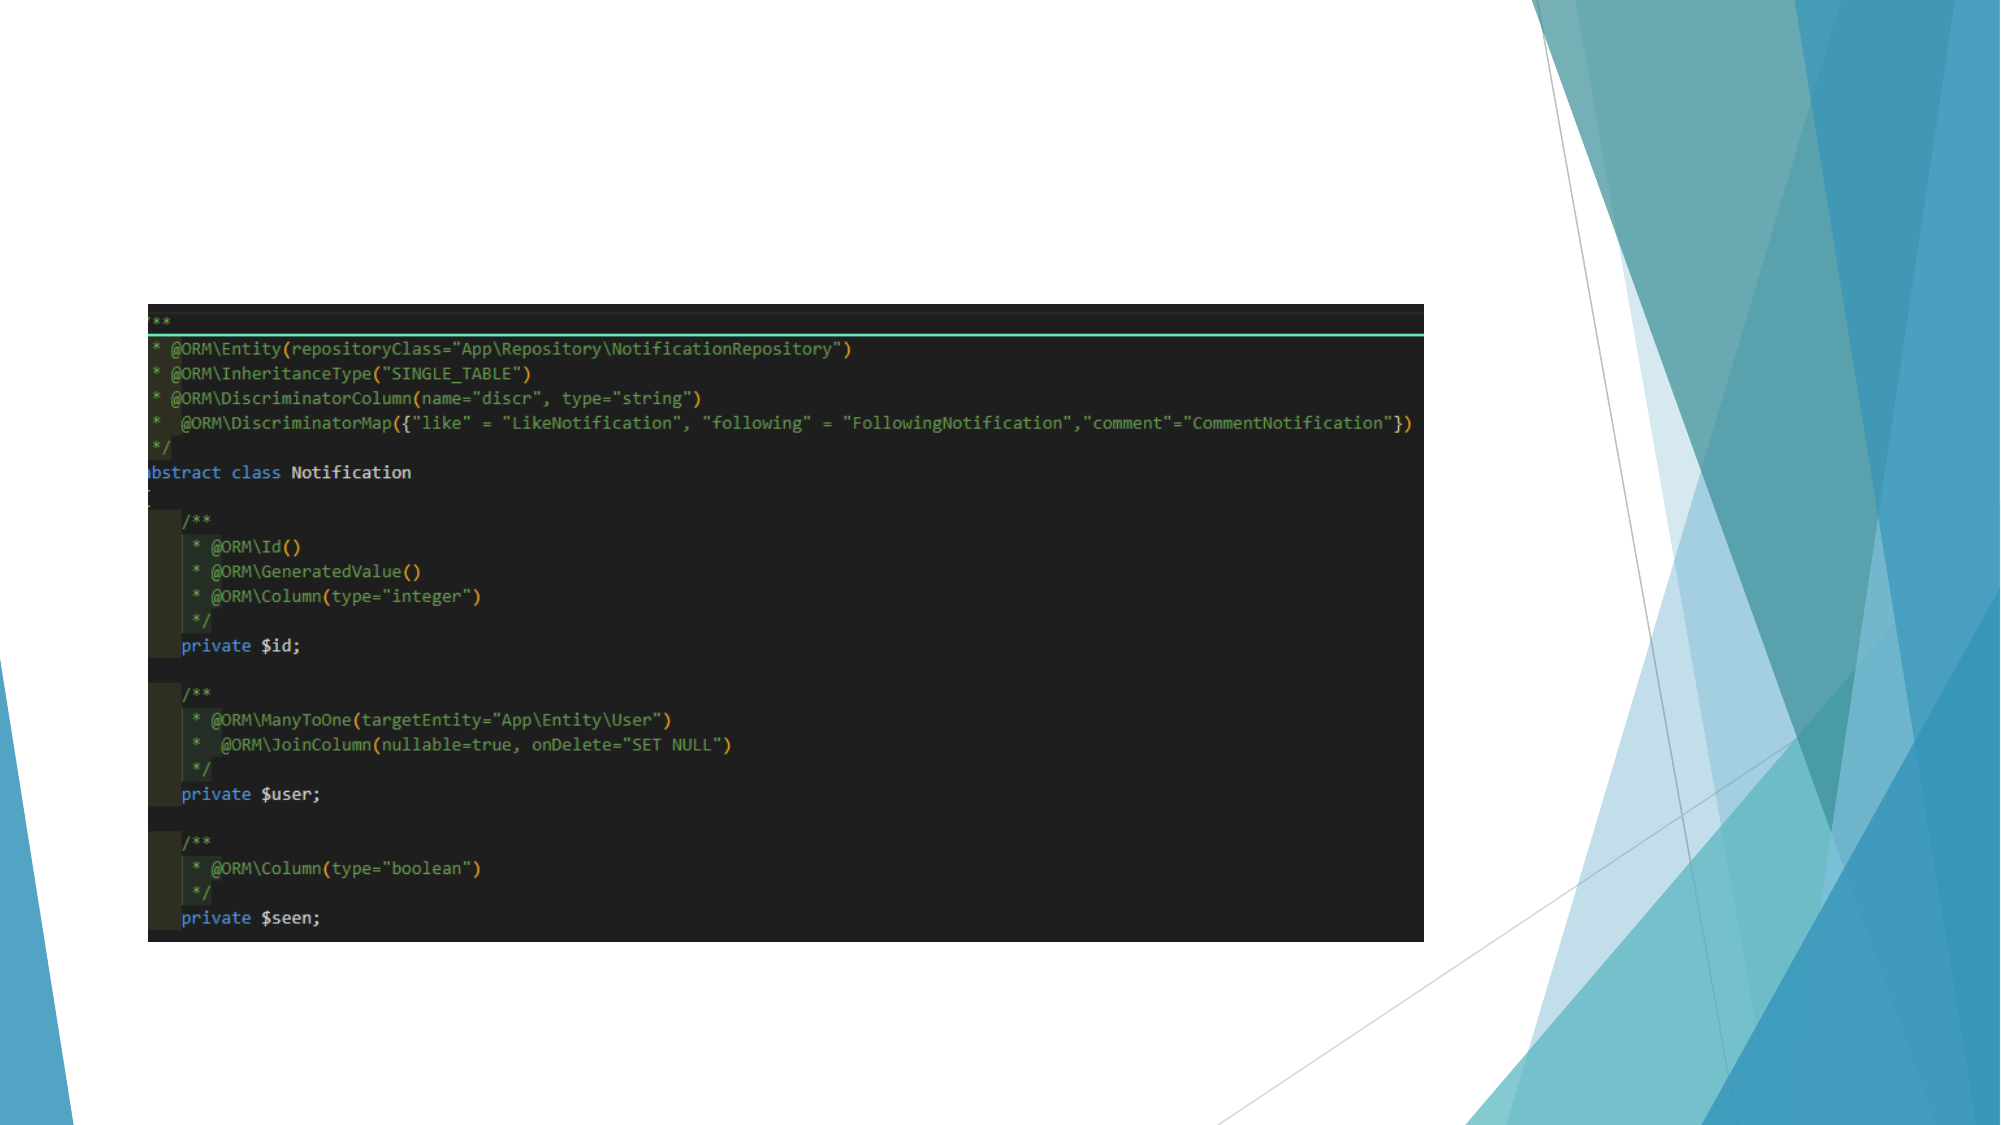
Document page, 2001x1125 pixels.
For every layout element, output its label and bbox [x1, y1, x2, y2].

picture [148, 304, 1424, 942]
